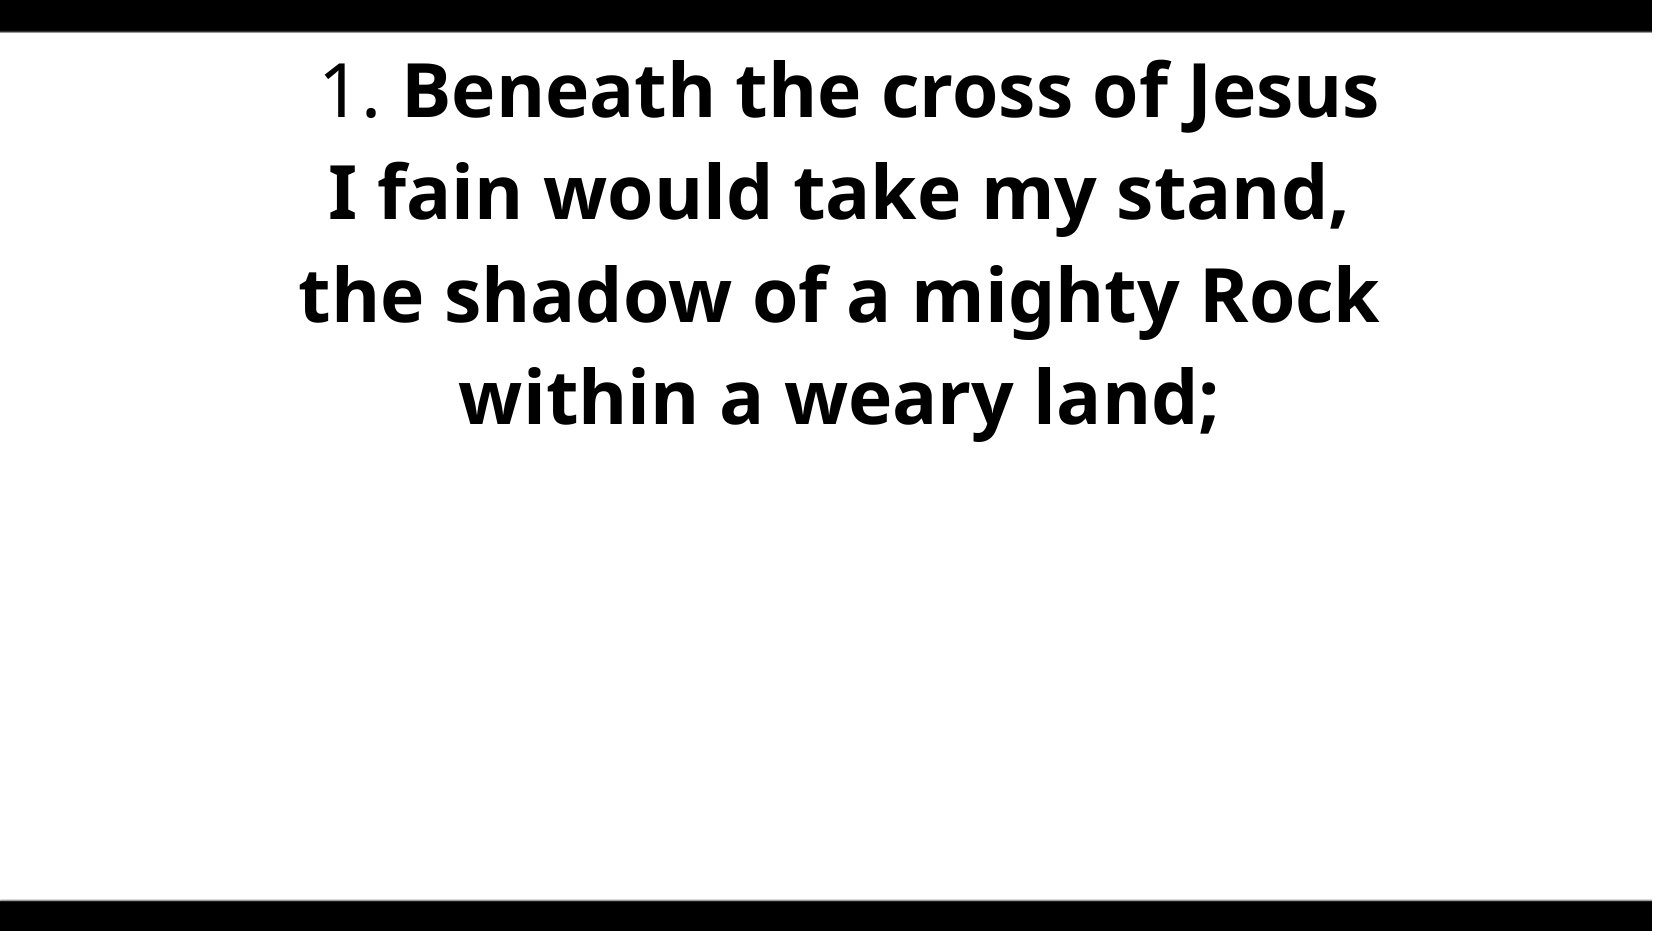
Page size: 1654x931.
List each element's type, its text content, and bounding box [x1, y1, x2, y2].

picture [0, 0, 1652, 931]
text_box 1. Beneath the cross of Jesus I fain would take my stand, the shadow of a mighty Rock within a weary land; [135, 30, 1546, 445]
